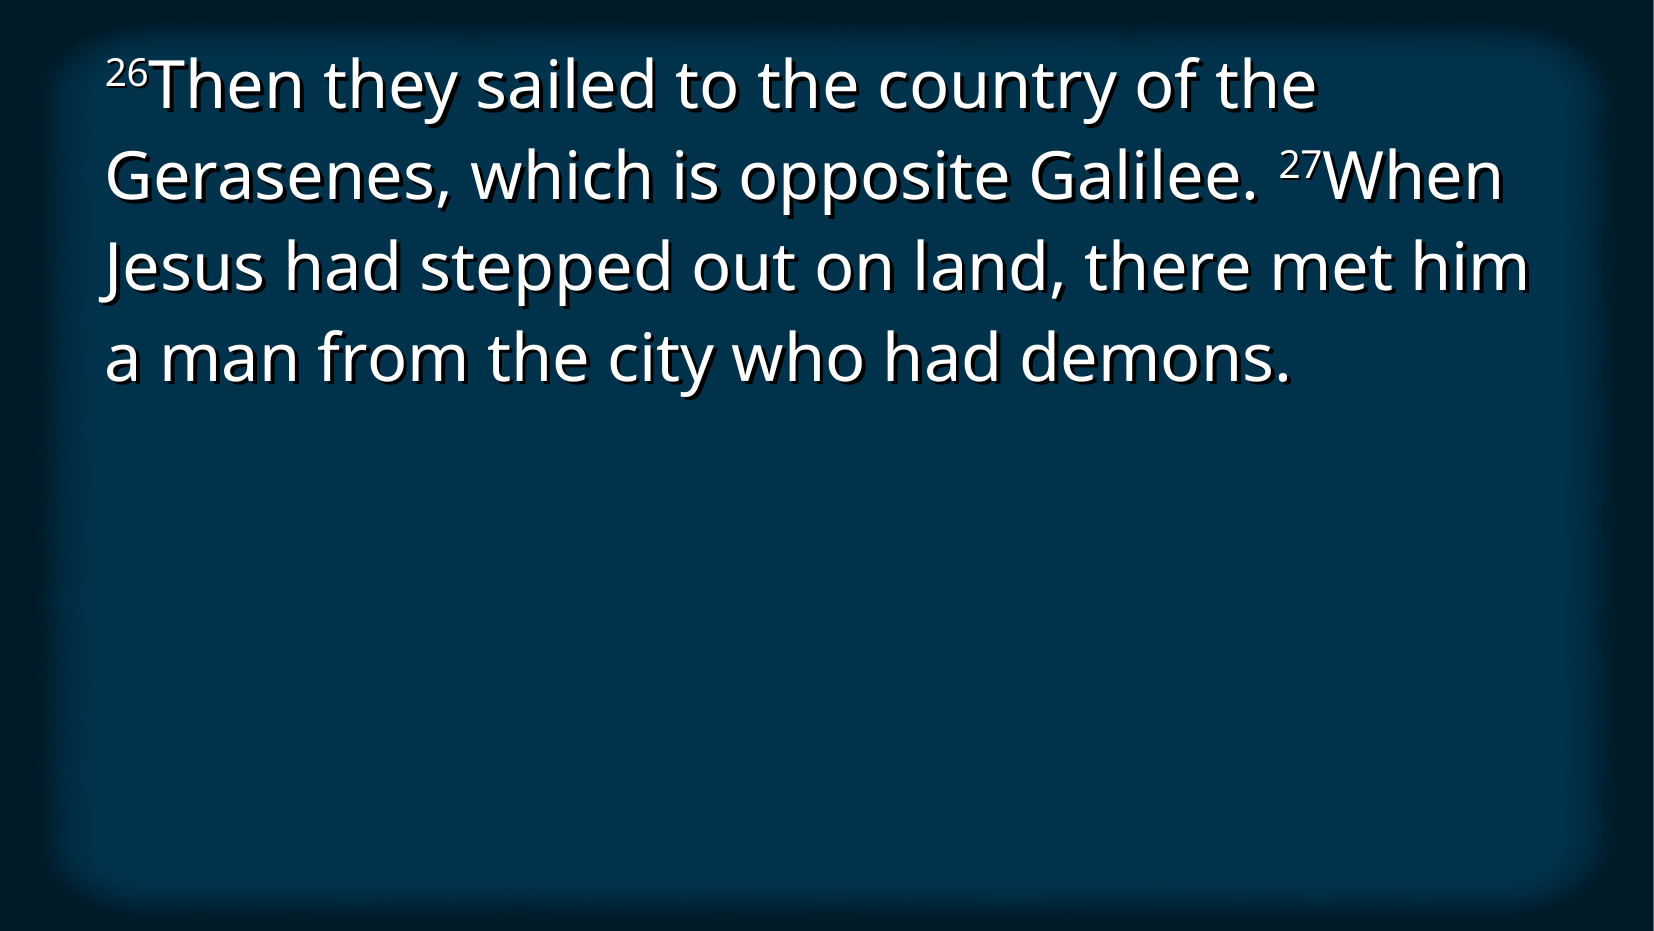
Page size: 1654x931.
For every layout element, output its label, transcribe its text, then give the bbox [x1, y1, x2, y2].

text_box 26Then they sailed to the country of the Gerasenes, which is opposite Galilee. 27When Jesus had stepped out on land, there met him a man from the city who had demons. [90, 30, 1561, 400]
picture [0, 0, 1654, 931]
